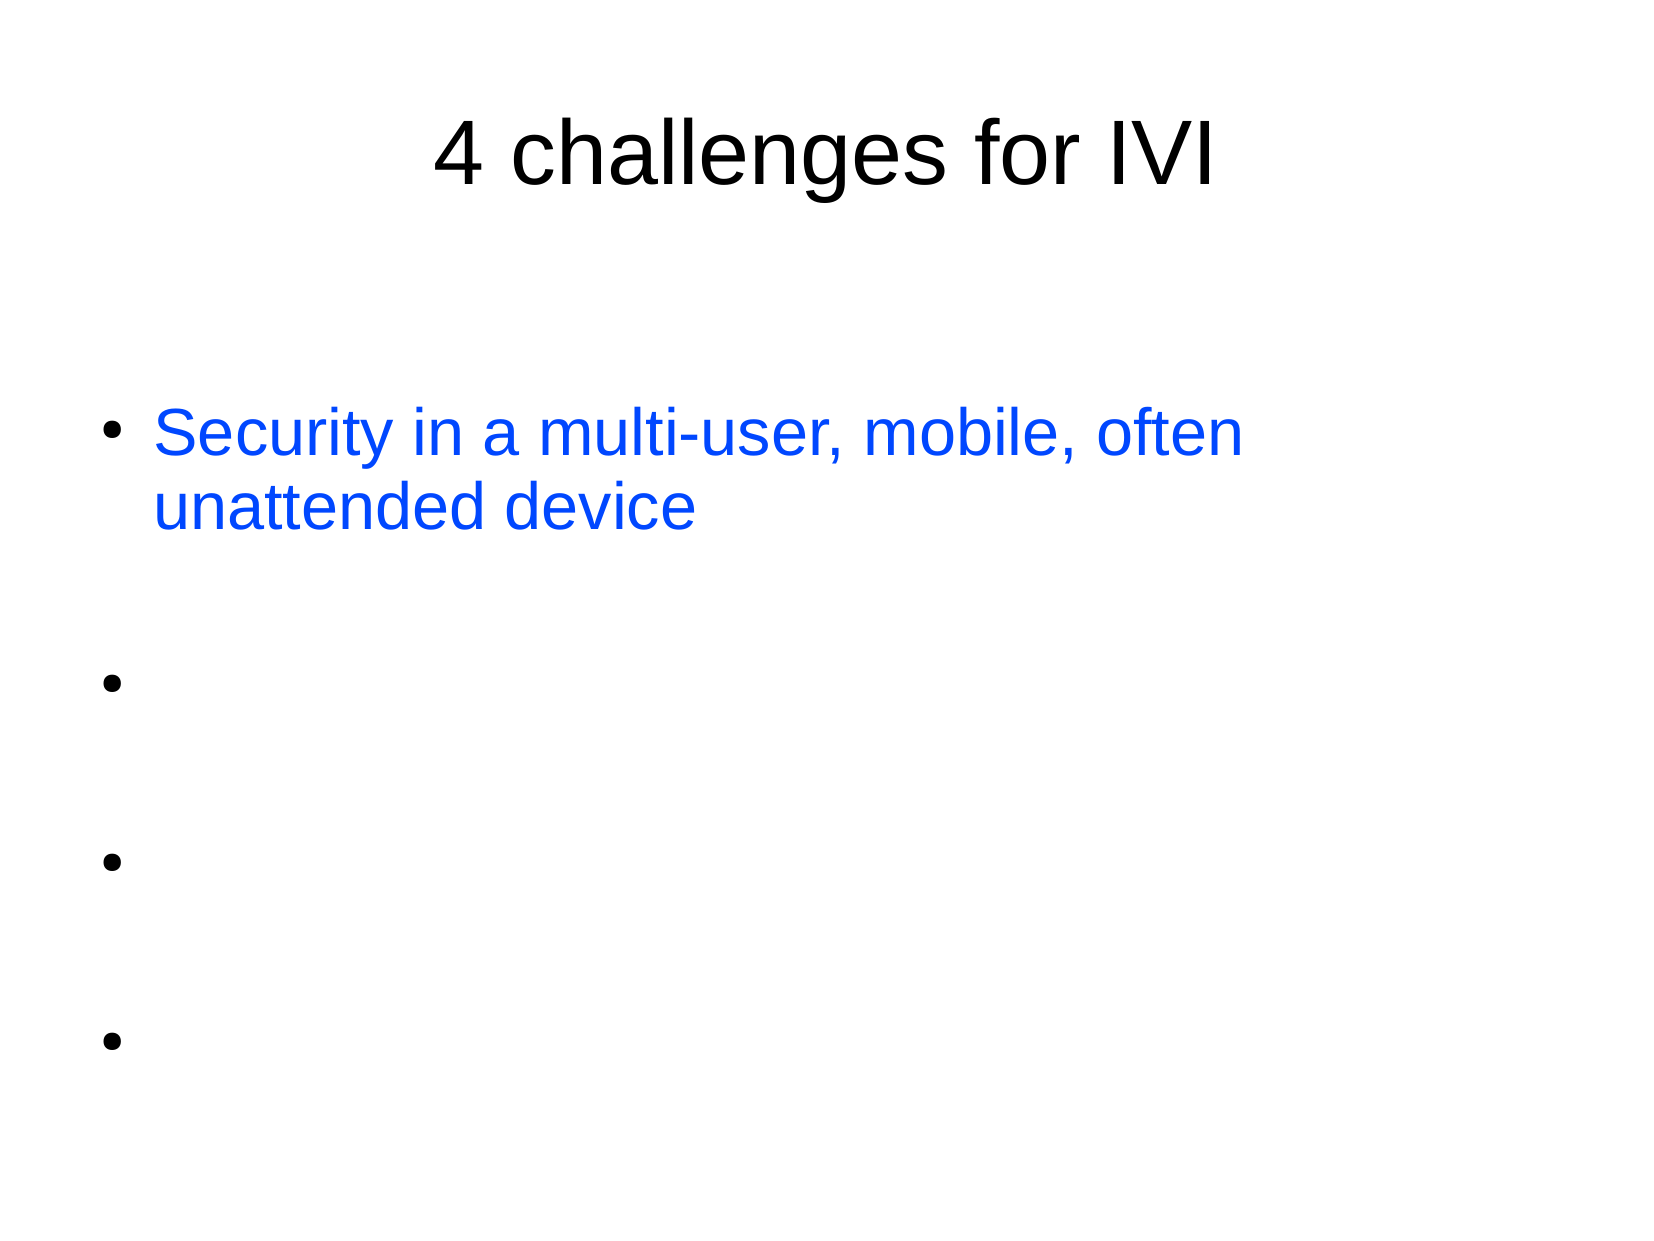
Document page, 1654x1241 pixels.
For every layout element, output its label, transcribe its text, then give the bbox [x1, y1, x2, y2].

list Security in a multi-user, mobile, often unattended device [82, 290, 1571, 1109]
title 4 challenges for IVI [82, 49, 1571, 257]
